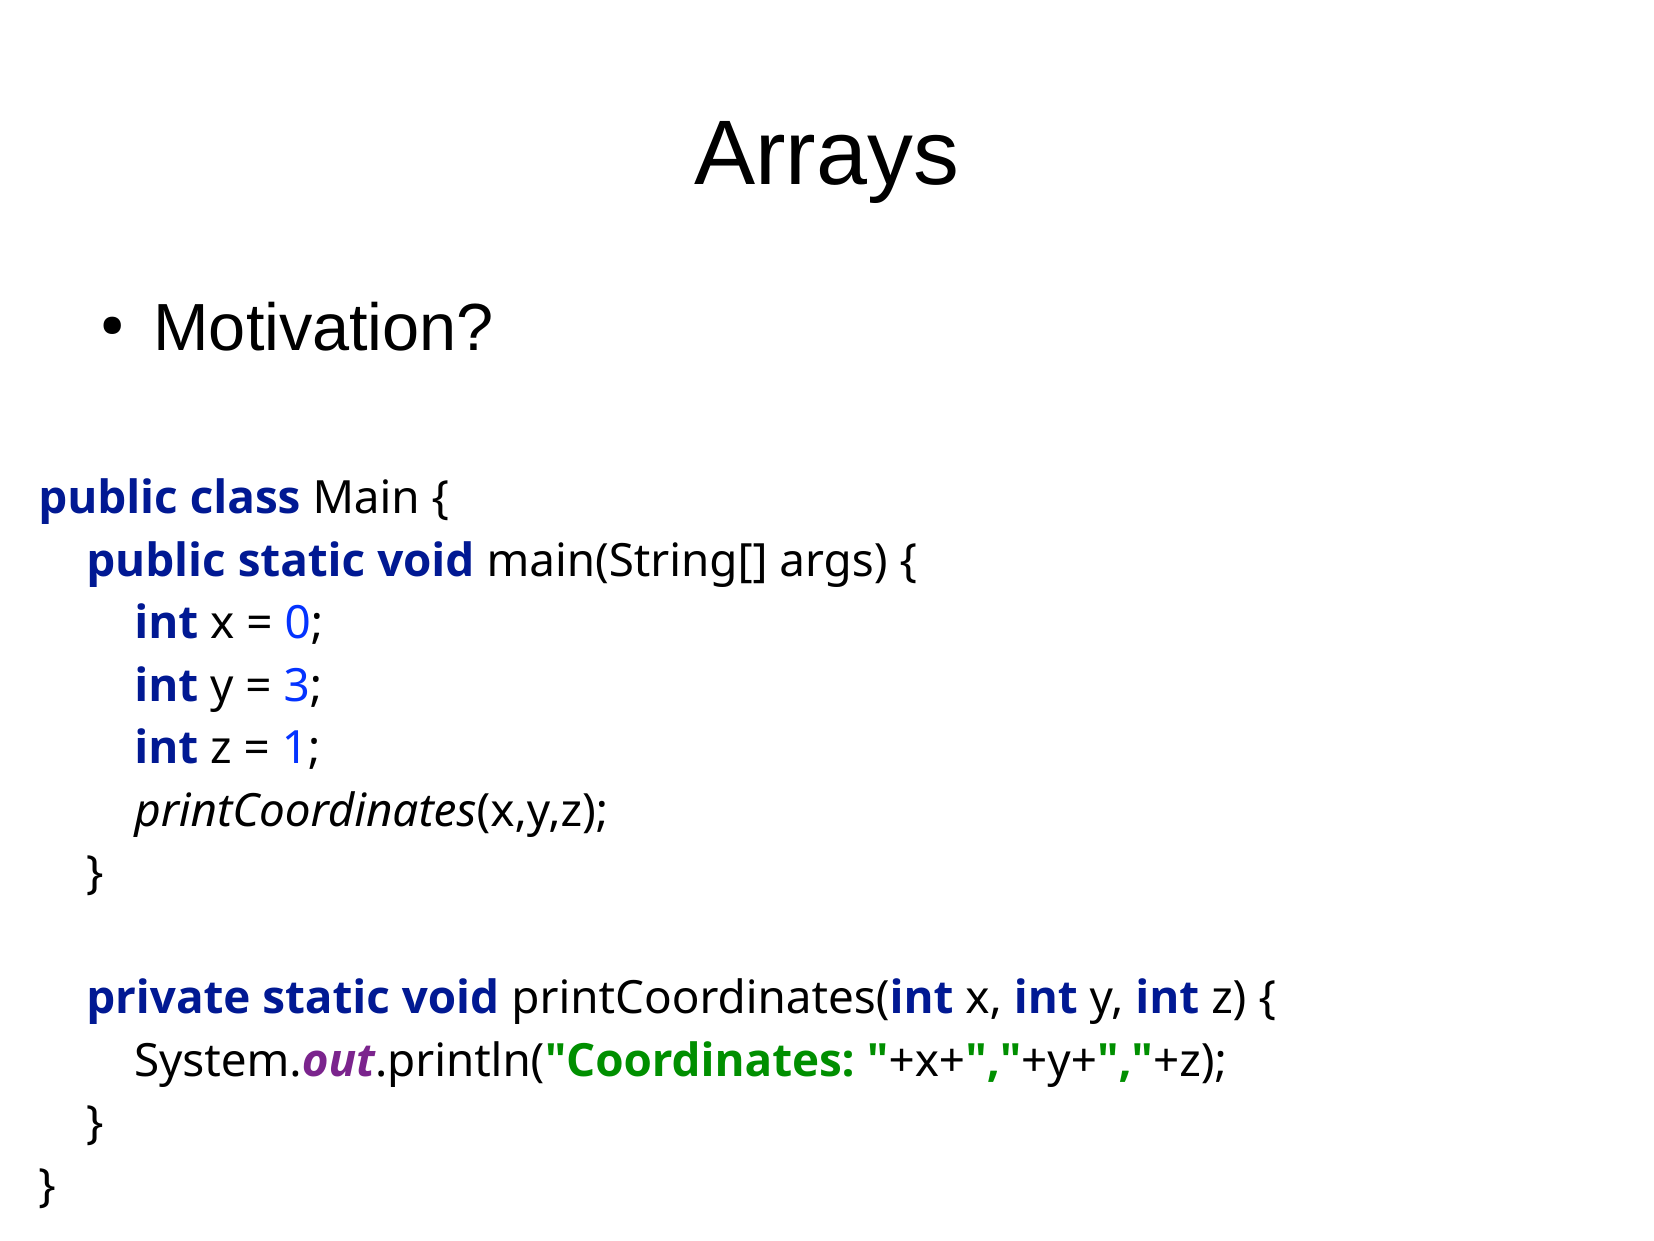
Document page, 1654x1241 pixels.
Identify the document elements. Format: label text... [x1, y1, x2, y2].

title Arrays [82, 49, 1571, 257]
list public class Main { public static void main(String[] args) { int x = 0; int y = 3; int z = 1; printCoordinates(x,y,z); } private static void printCoordinates(int x, int y, int z) { System.out.println("Coordinates: "+x+","+y+","+z); } } [30, 453, 1654, 1227]
list Motivation? [82, 290, 1571, 453]
